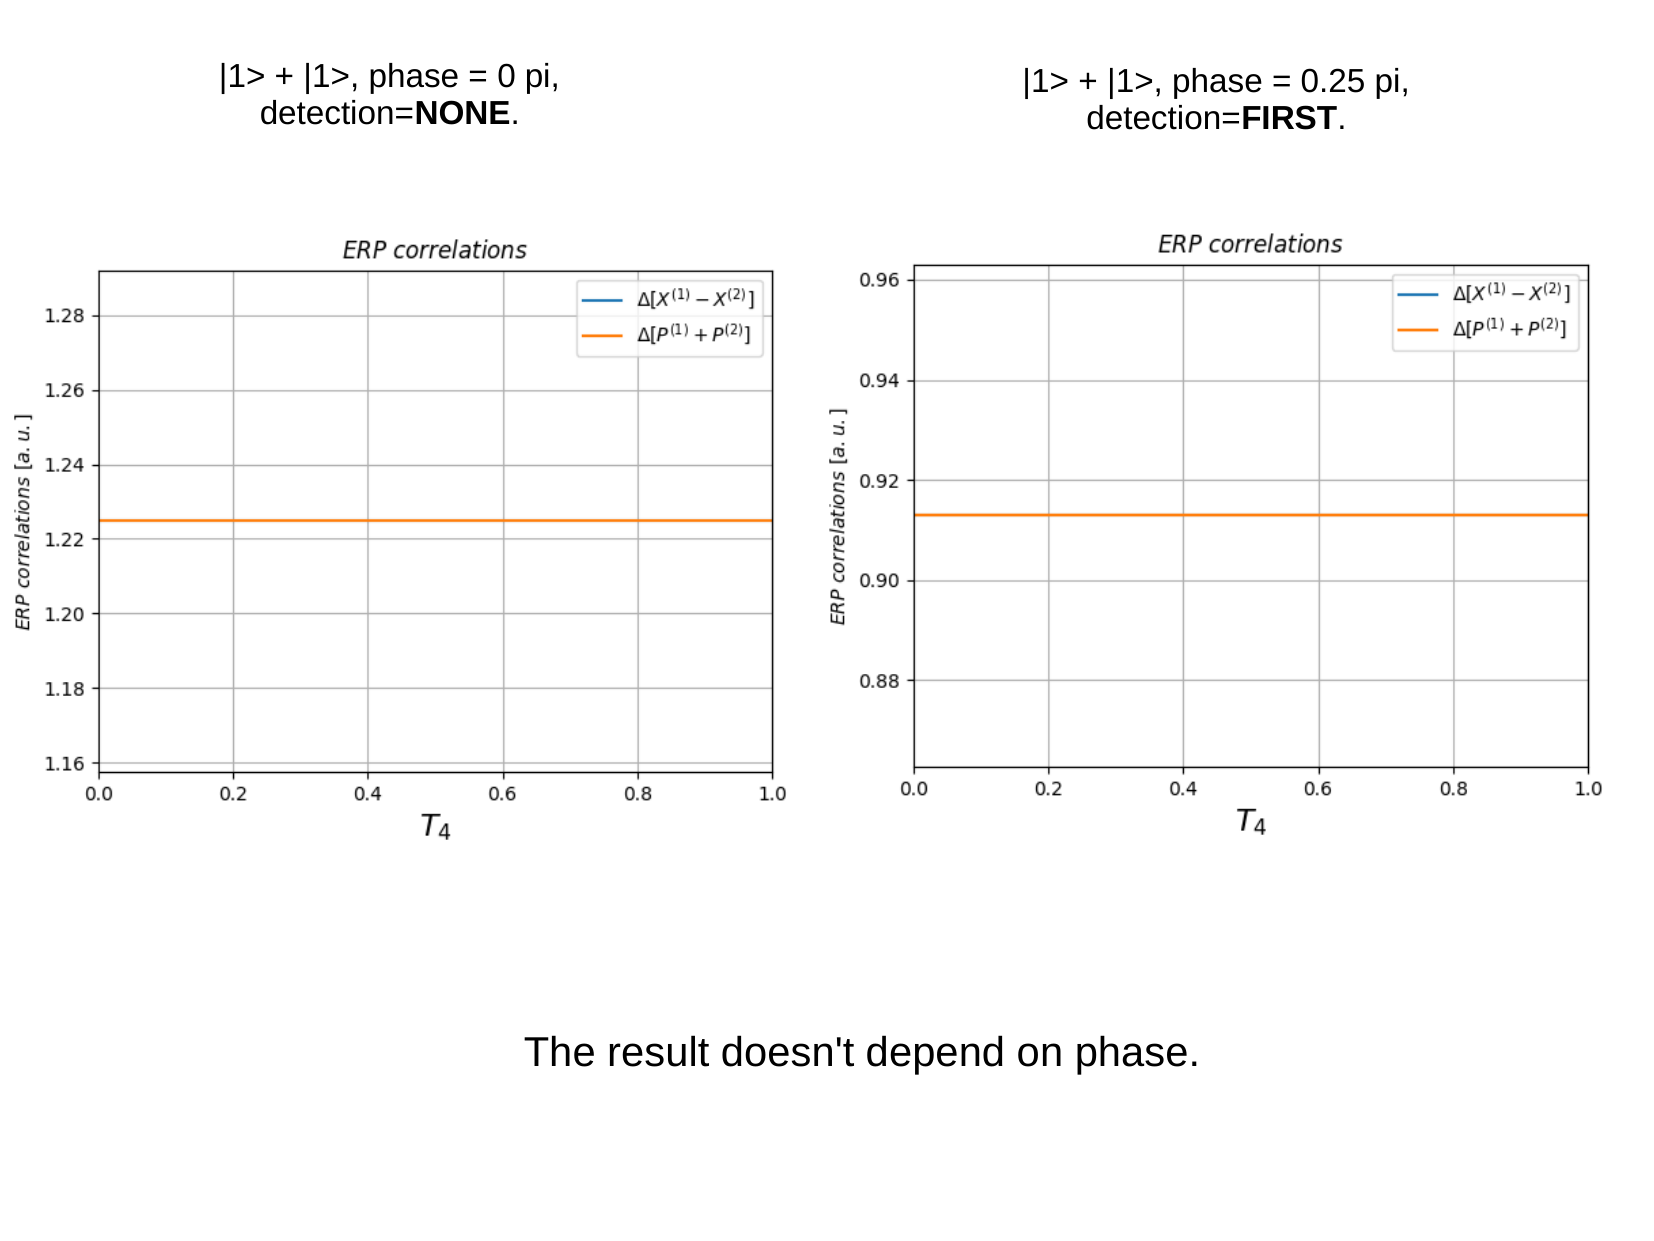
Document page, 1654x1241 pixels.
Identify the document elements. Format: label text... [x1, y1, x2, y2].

picture [11, 224, 792, 855]
picture [826, 218, 1619, 839]
title The result doesn't depend on phase. [507, 1005, 1217, 1099]
title |1> + |1>, phase = 0.25 pi, detection=FIRST. [933, 59, 1501, 140]
title |1> + |1>, phase = 0 pi, detection=NONE. [106, 57, 674, 132]
